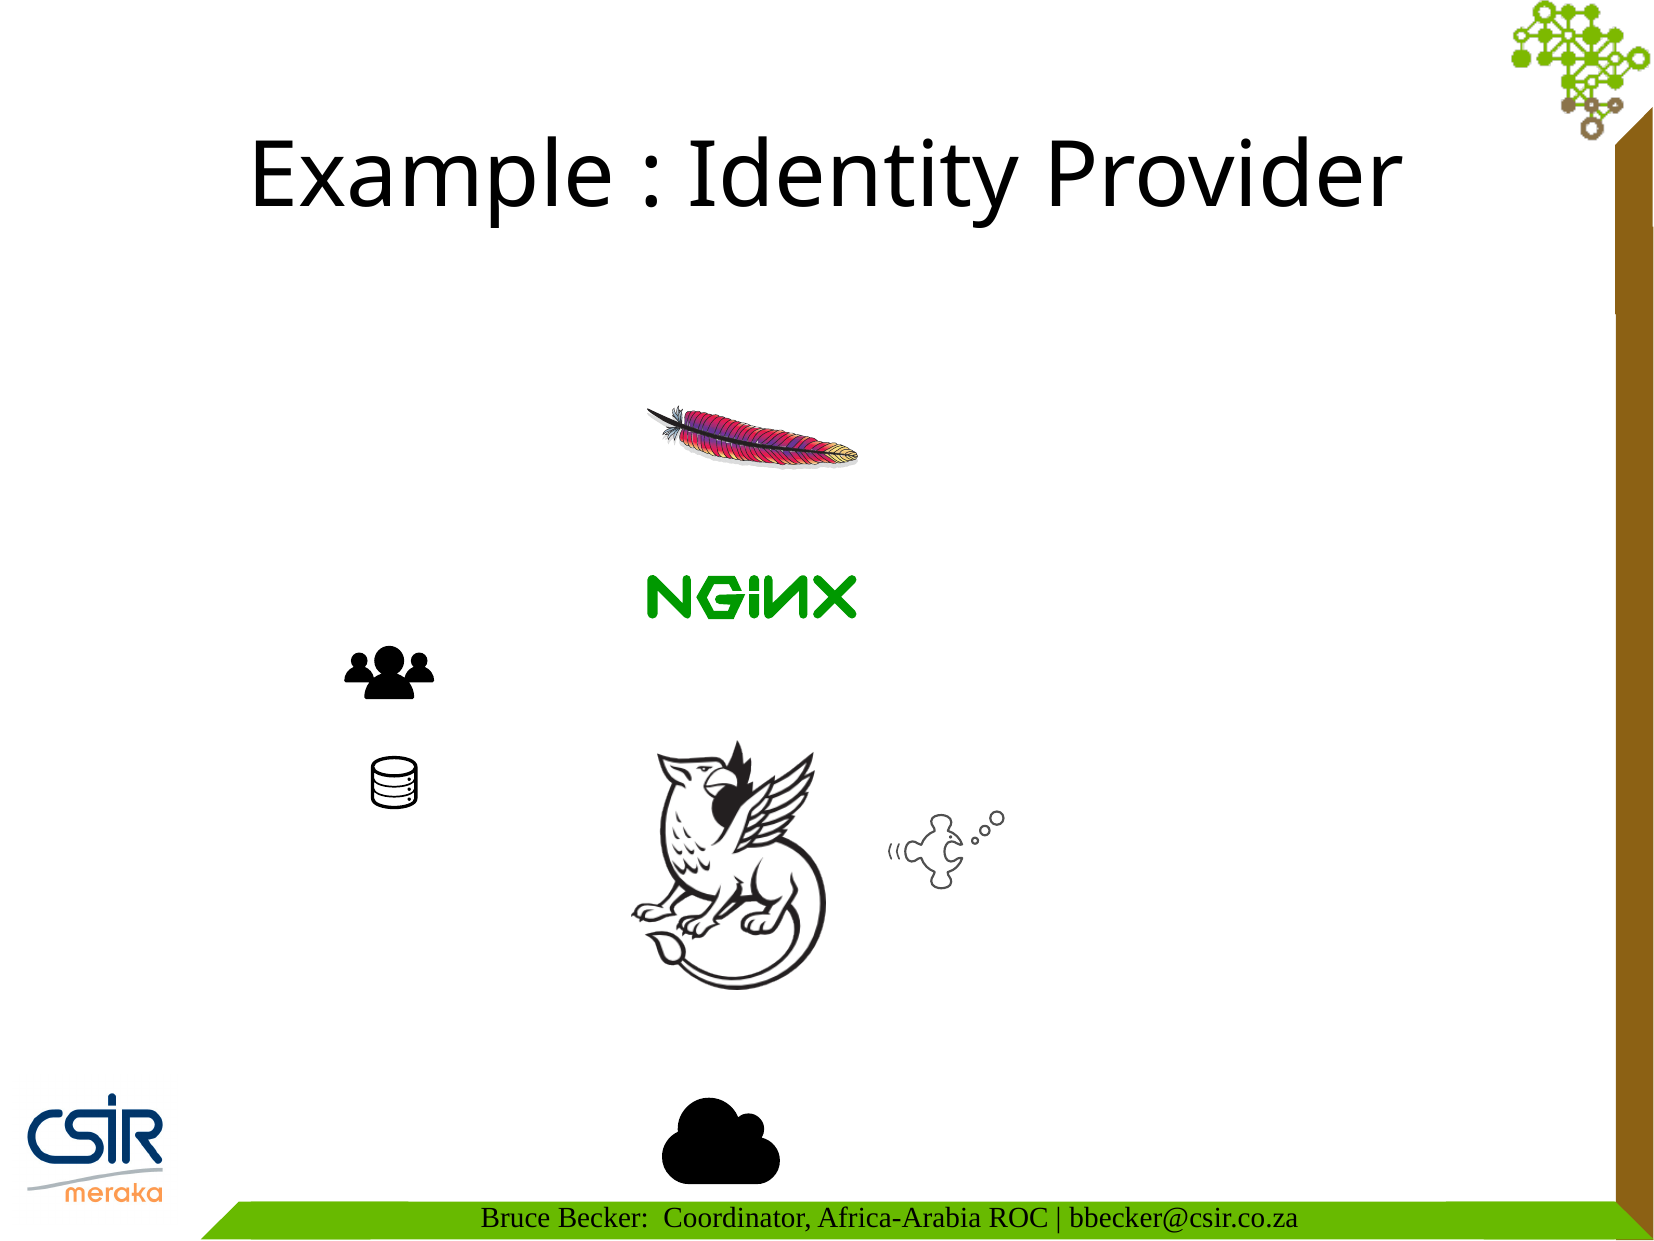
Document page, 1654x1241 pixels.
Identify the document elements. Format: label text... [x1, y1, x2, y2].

picture [343, 645, 436, 700]
picture [661, 1081, 781, 1201]
picture [12, 1074, 178, 1225]
picture [370, 755, 419, 811]
title Example : Identity Provider [82, 67, 1571, 275]
picture [886, 810, 1006, 890]
picture [1503, 0, 1654, 144]
picture [631, 740, 826, 991]
picture [645, 330, 860, 706]
